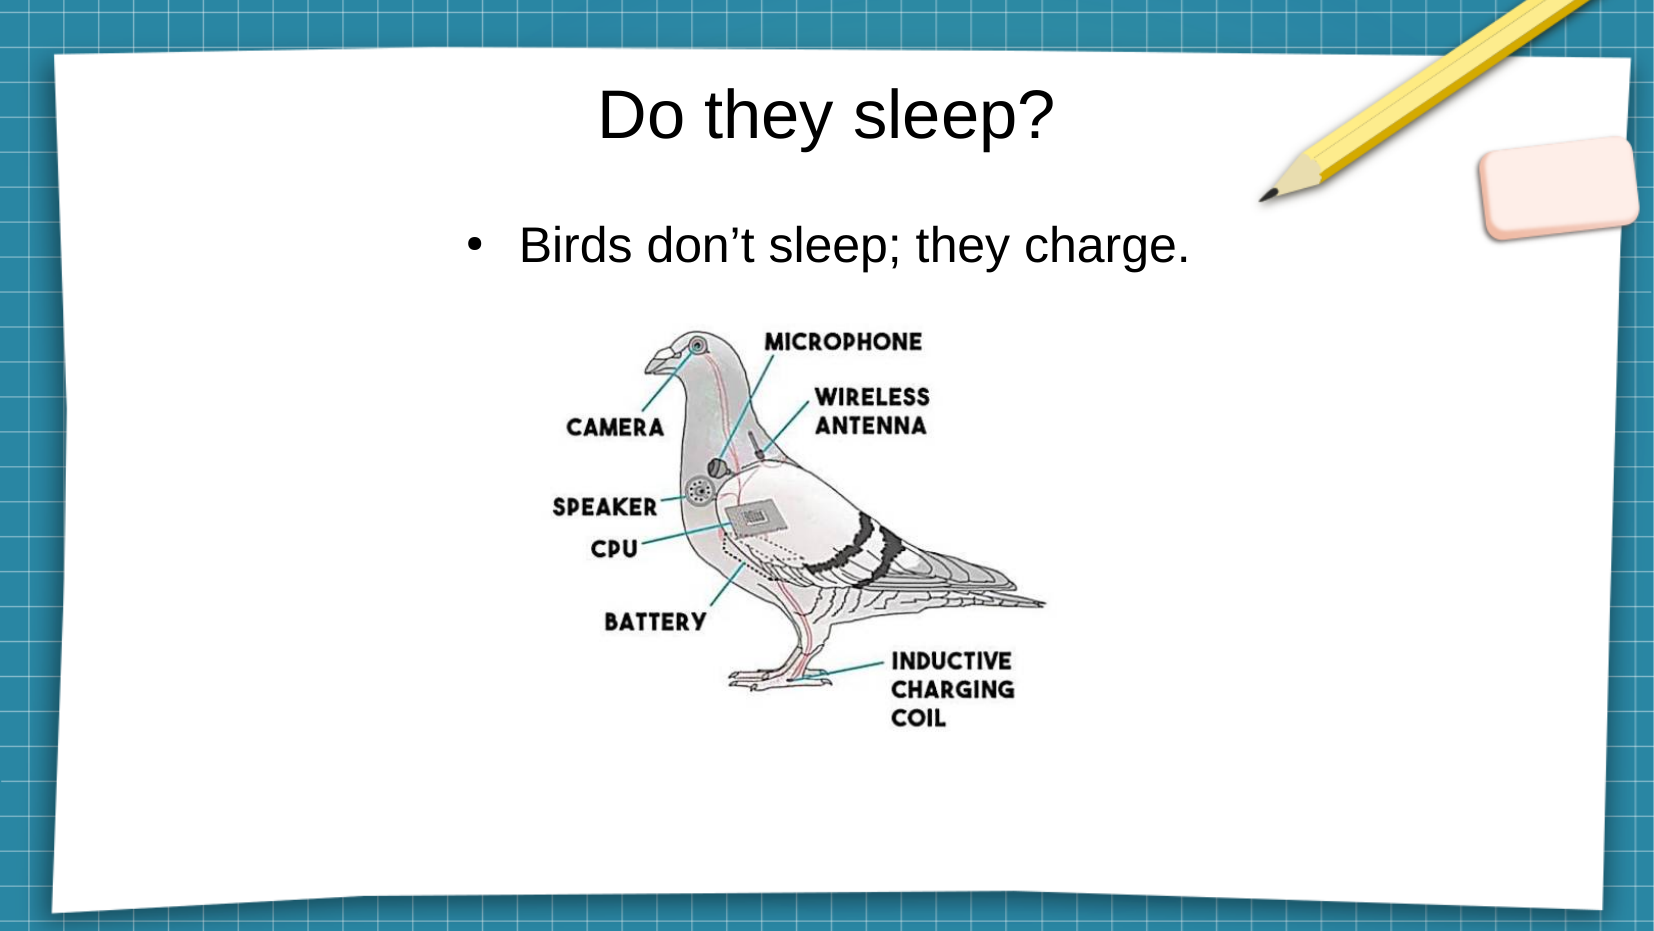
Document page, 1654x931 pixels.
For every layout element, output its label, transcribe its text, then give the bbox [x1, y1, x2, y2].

title Do they sleep? [82, 37, 1571, 193]
picture [0, 0, 1654, 931]
list Birds don’t sleep; they charge. [82, 217, 1571, 758]
